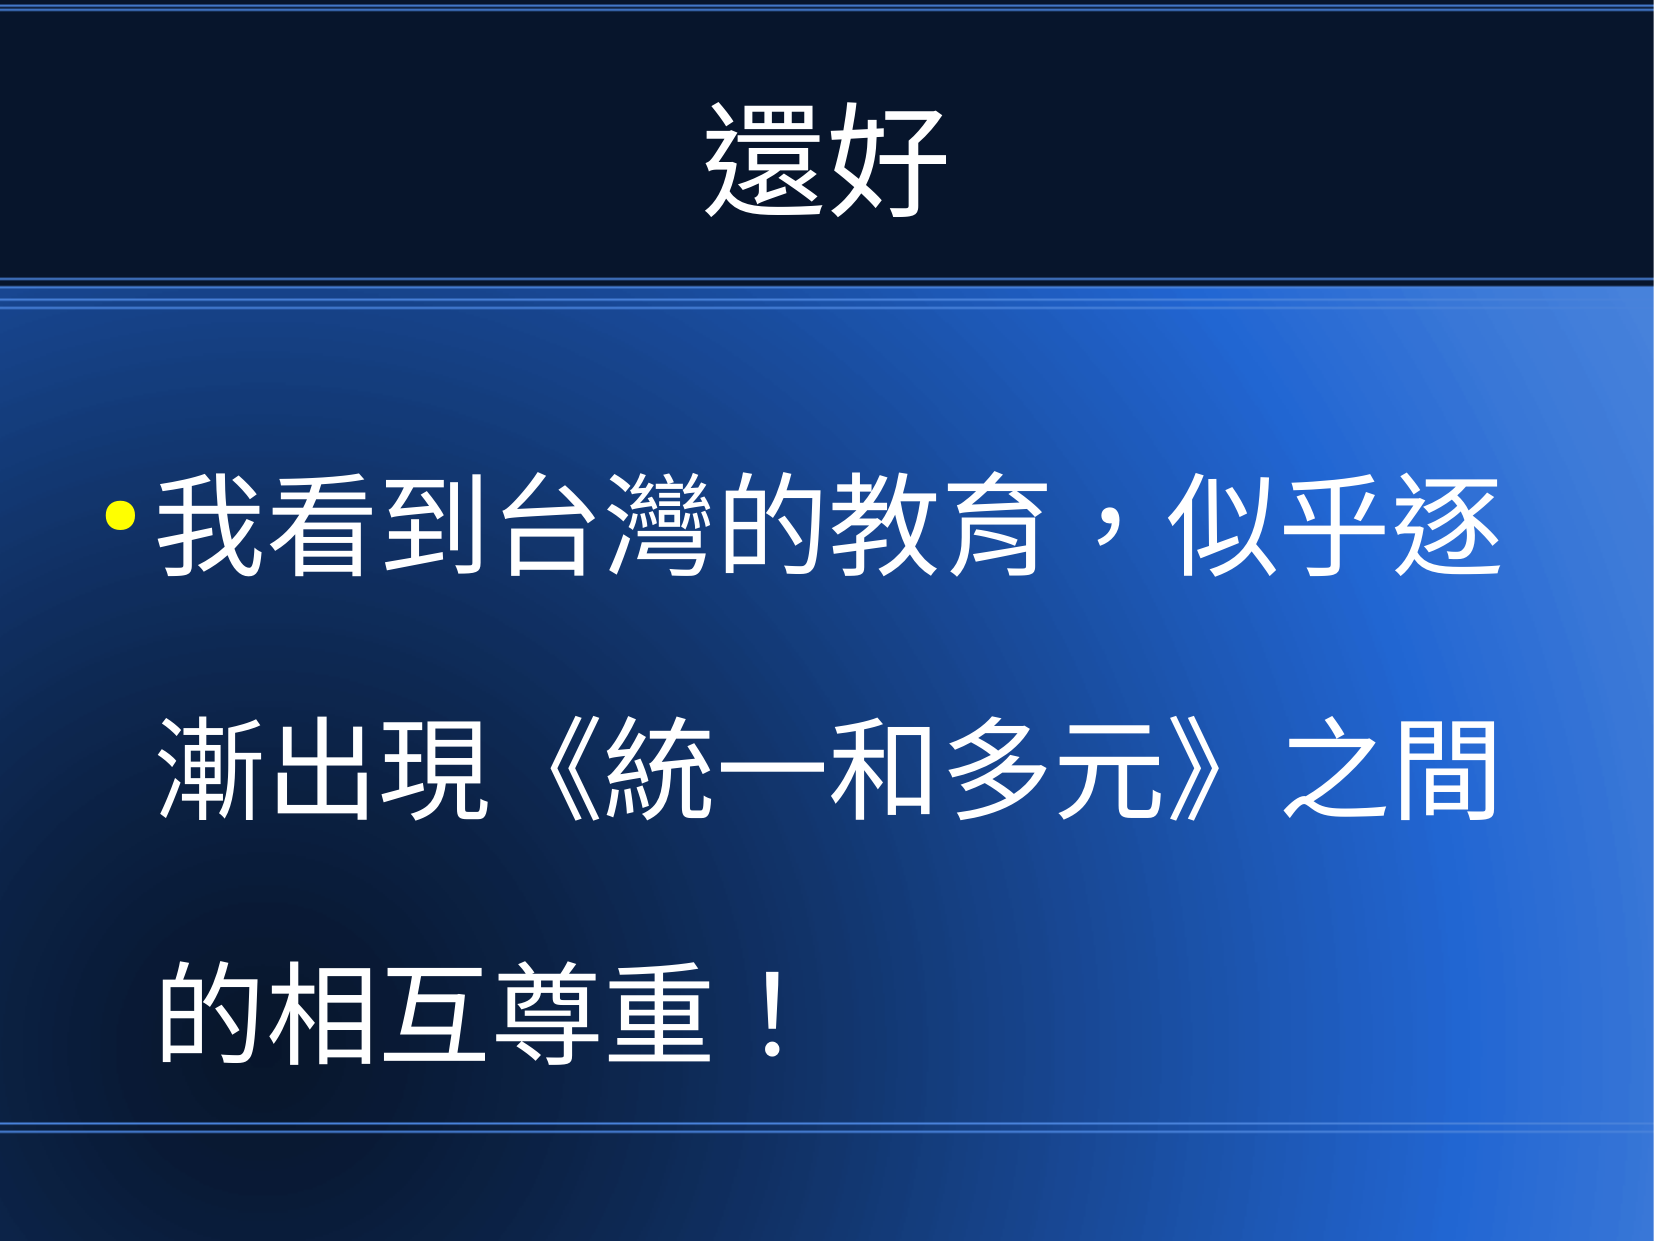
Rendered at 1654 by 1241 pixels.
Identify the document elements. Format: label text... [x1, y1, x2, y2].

title 還好 [82, 49, 1571, 257]
list 我看到台灣的教育，似乎逐漸出現《統一和多元》之間的相互尊重！ [82, 355, 1571, 1241]
picture [0, 0, 1654, 1241]
